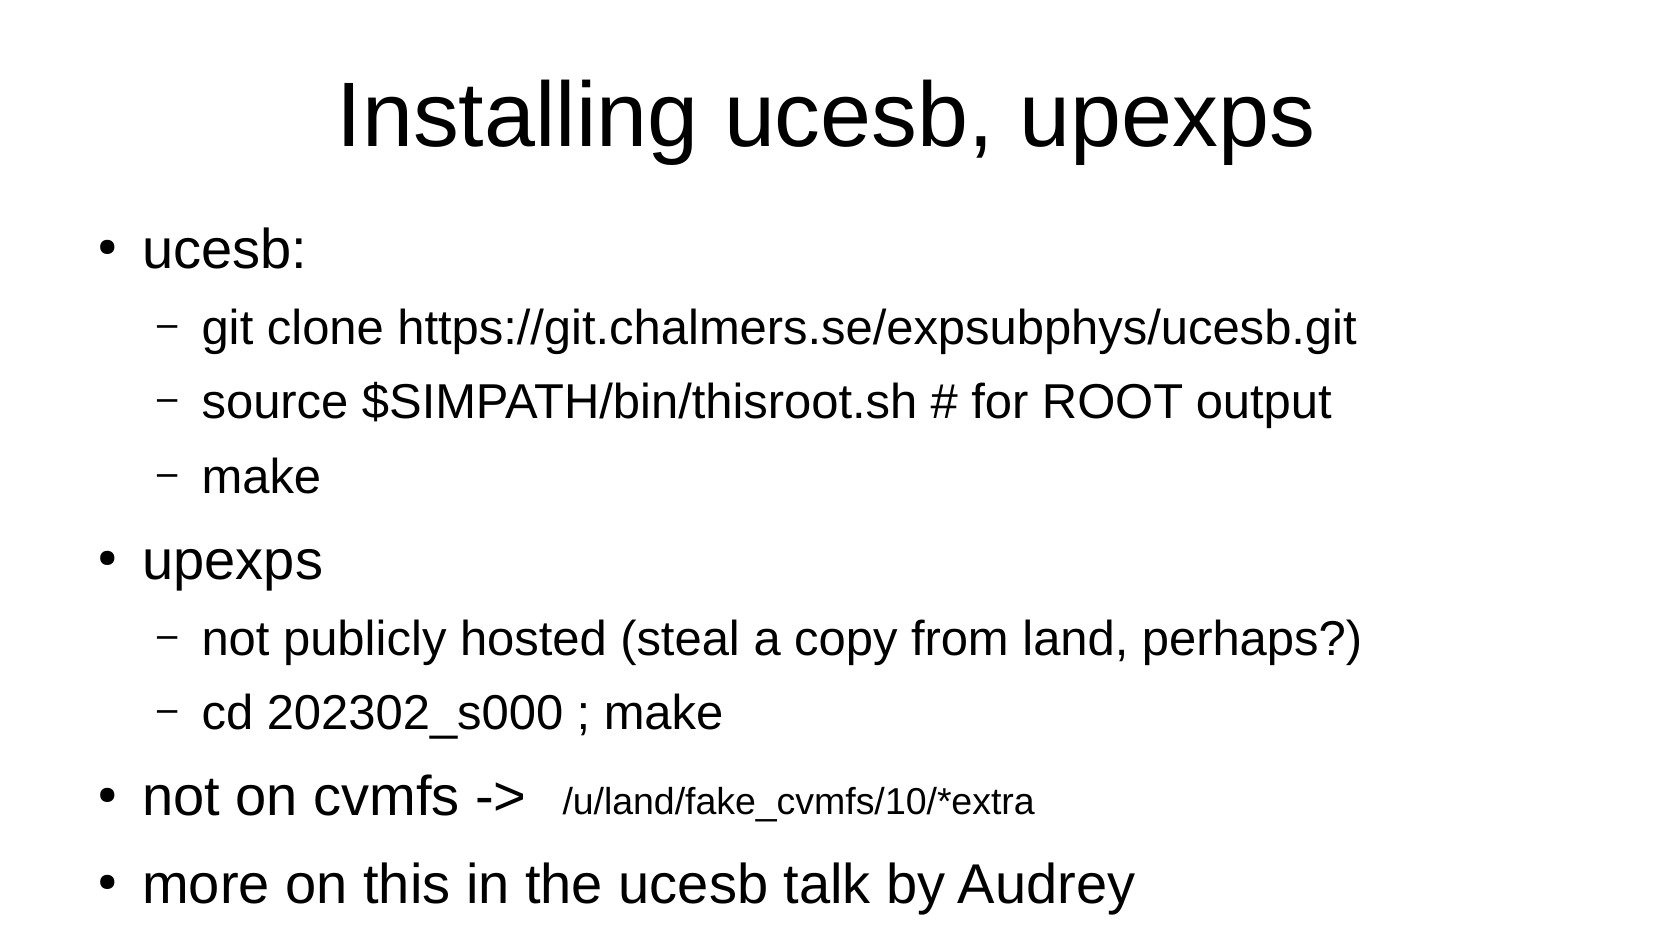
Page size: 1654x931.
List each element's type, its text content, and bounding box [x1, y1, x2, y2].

list ucesb: git clone https://git.chalmers.se/expsubphys/ucesb.git source $SIMPATH/bin/thisroot.sh # for ROOT output make upexps not publicly hosted (steal a copy from land, perhaps?) cd 202302_s000 ; make not on cvmfs -> more on this in the ucesb talk by Audrey [82, 217, 1571, 931]
text_box /u/land/fake_cvmfs/10/*extra [547, 773, 1050, 831]
title Installing ucesb, upexps [82, 37, 1571, 193]
